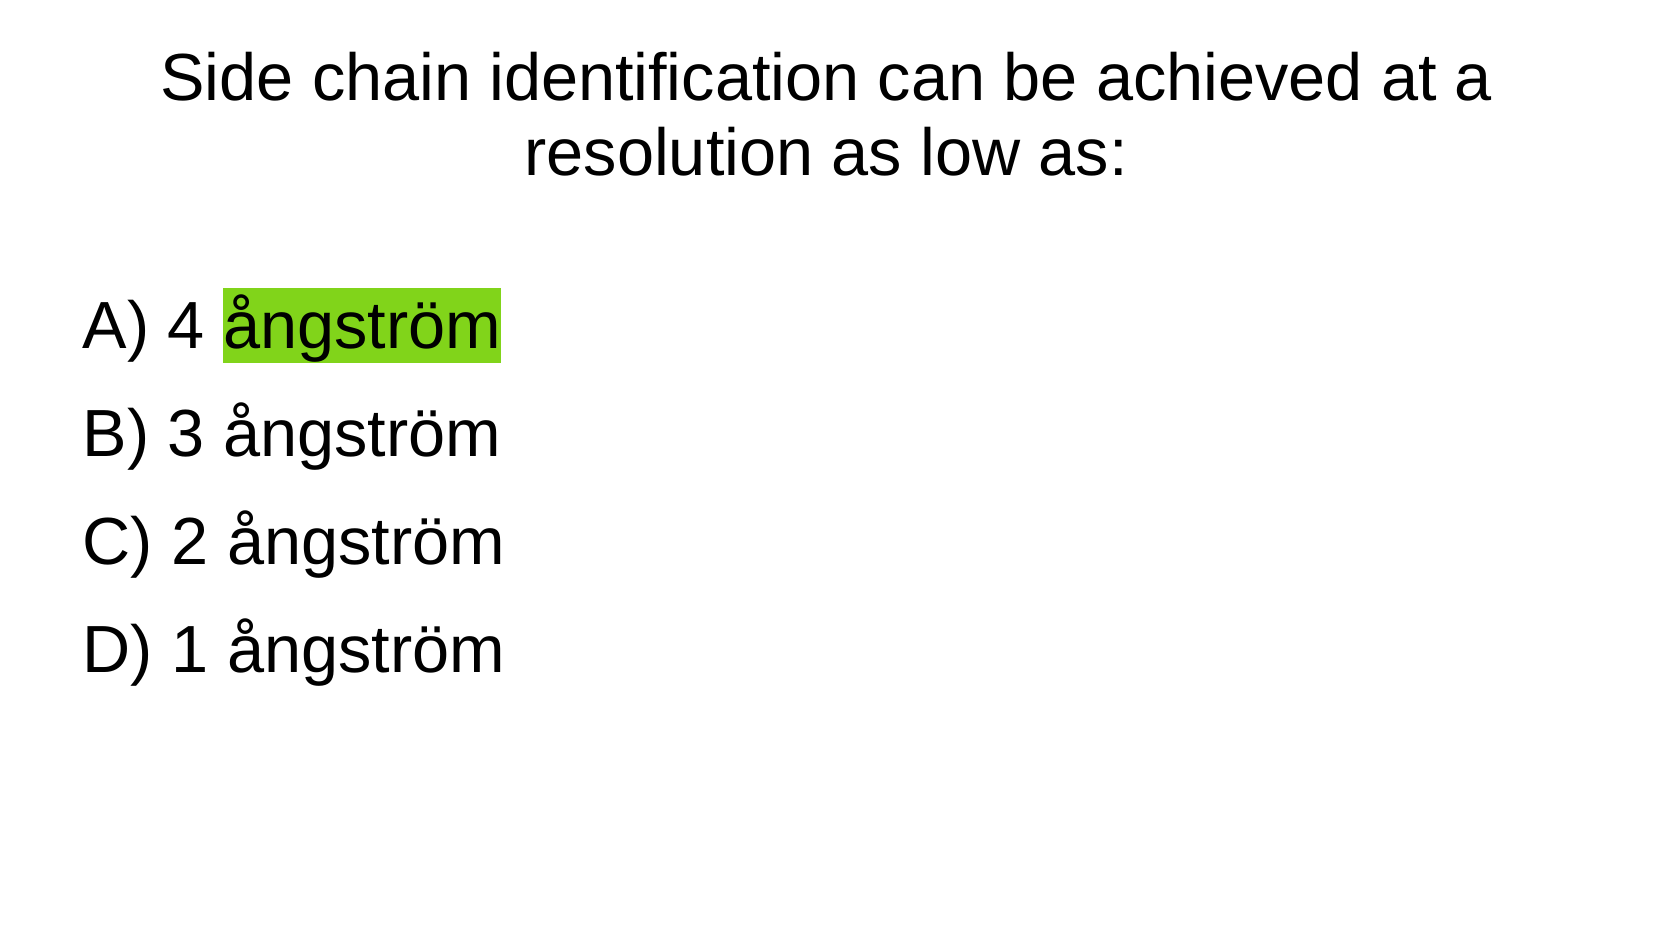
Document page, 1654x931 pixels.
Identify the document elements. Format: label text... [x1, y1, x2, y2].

subtitle 4 ångström 3 ångström 2 ångström 1 ångström [82, 217, 1571, 758]
title Side chain identification can be achieved at a resolution as low as: [82, 37, 1571, 193]
